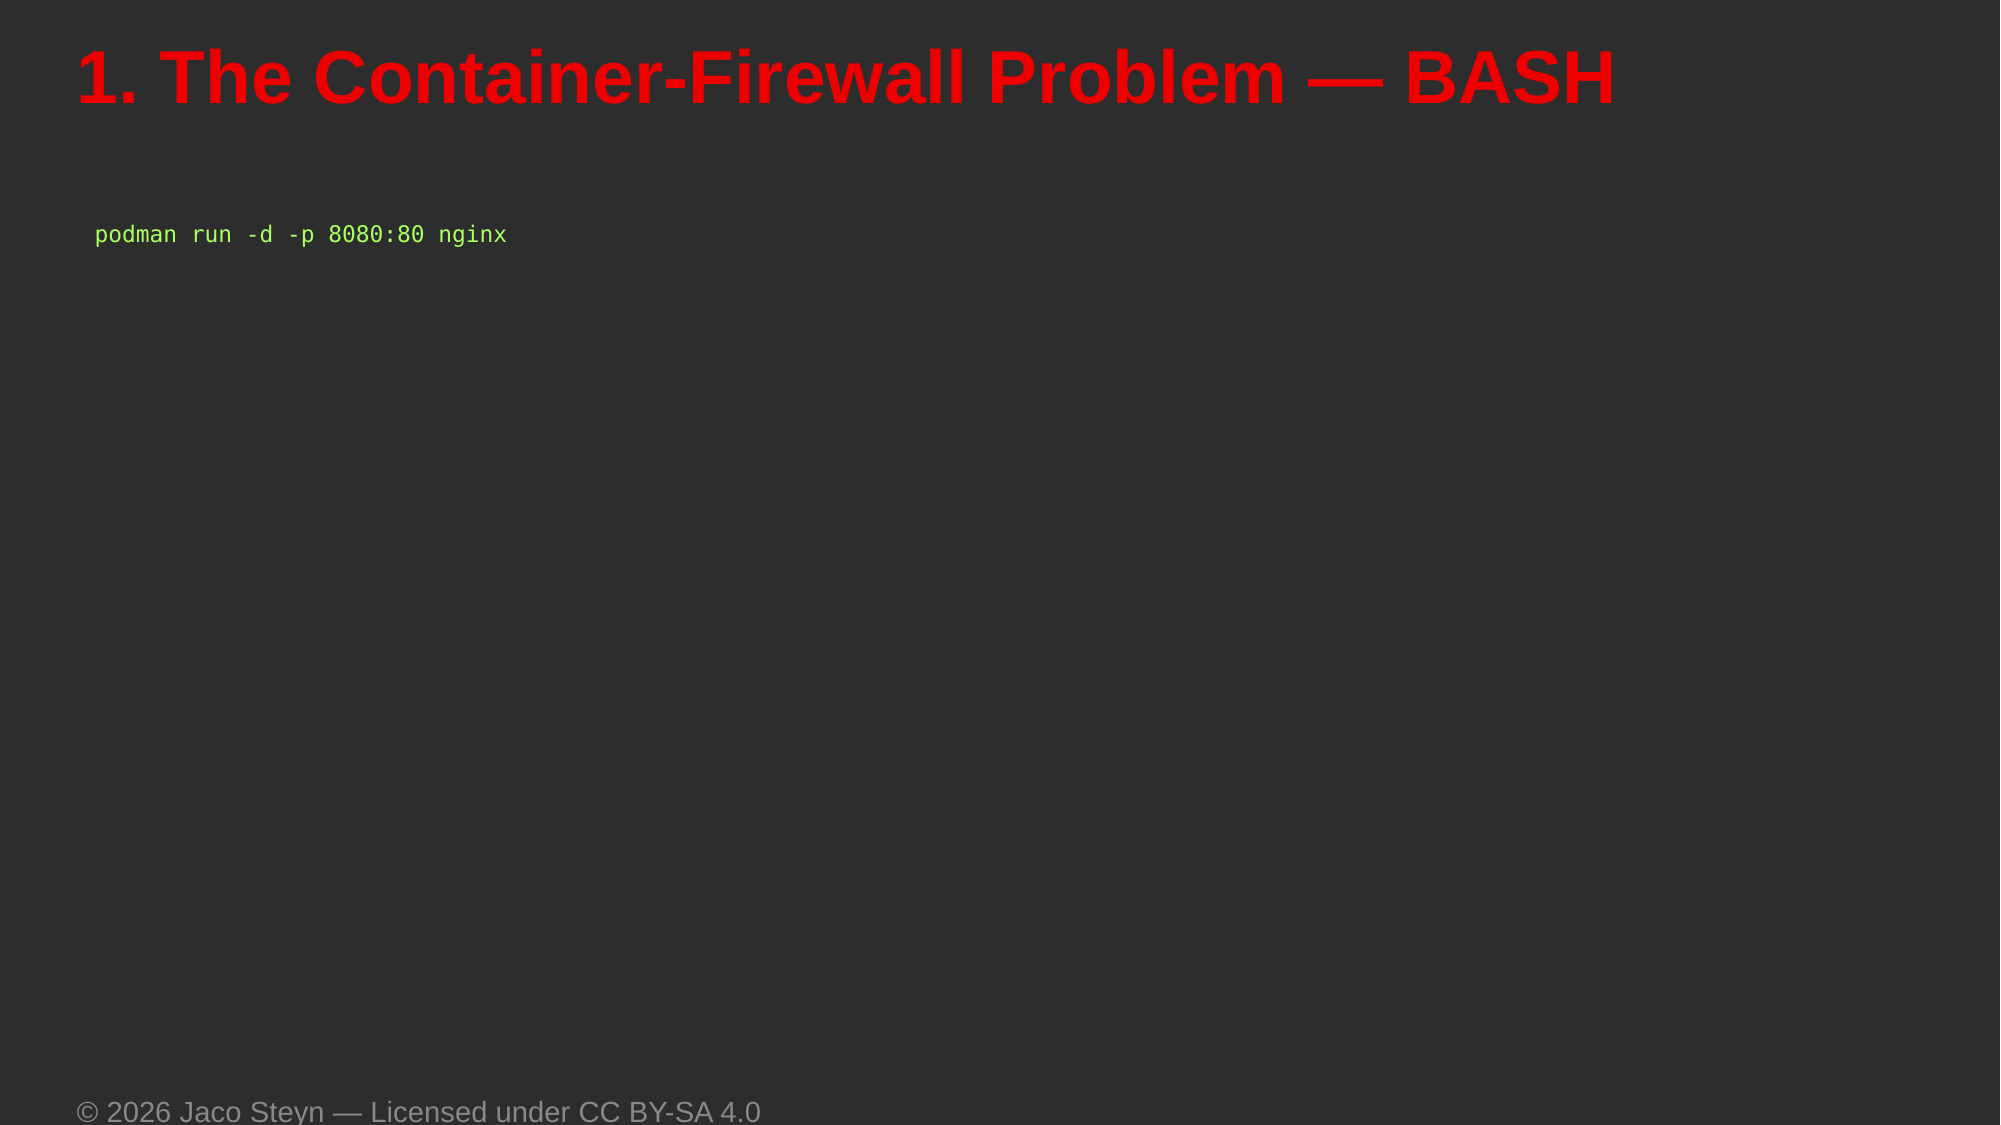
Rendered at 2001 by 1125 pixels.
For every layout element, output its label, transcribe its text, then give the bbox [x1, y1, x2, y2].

text_box 1. The Container-Firewall Problem — BASH [59, 23, 1942, 178]
text_box podman run -d -p 8080:80 nginx [59, 194, 1942, 1052]
text_box © 2026 Jaco Steyn — Licensed under CC BY-SA 4.0 [59, 1083, 1942, 1120]
